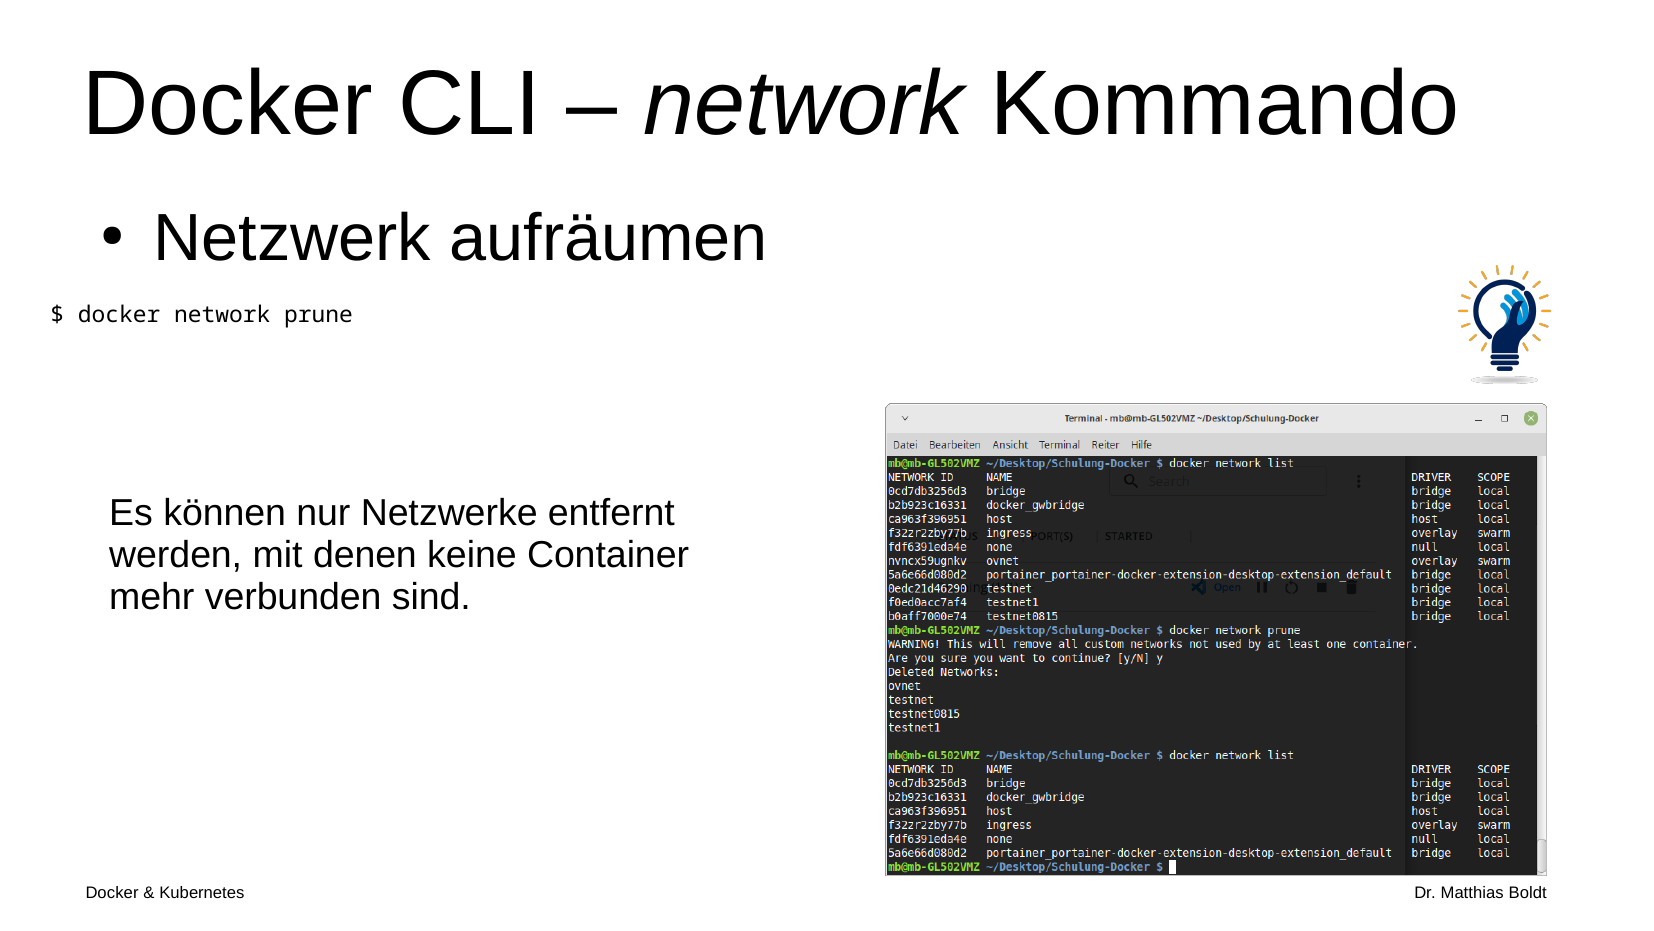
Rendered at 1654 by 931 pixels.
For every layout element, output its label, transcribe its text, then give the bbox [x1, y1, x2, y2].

title Docker CLI – network Kommando [82, 25, 1571, 181]
text_box Es können nur Netzwerke entfernt werden, mit denen keine Container mehr verbunden sind. [94, 484, 798, 686]
text_box Docker & Kubernetes Dr. Matthias Boldt [70, 875, 1563, 910]
list Netzwerk aufräumen [82, 199, 1382, 308]
text_box $ docker network prune [35, 290, 1347, 390]
picture [885, 403, 1547, 876]
picture [1458, 265, 1551, 384]
